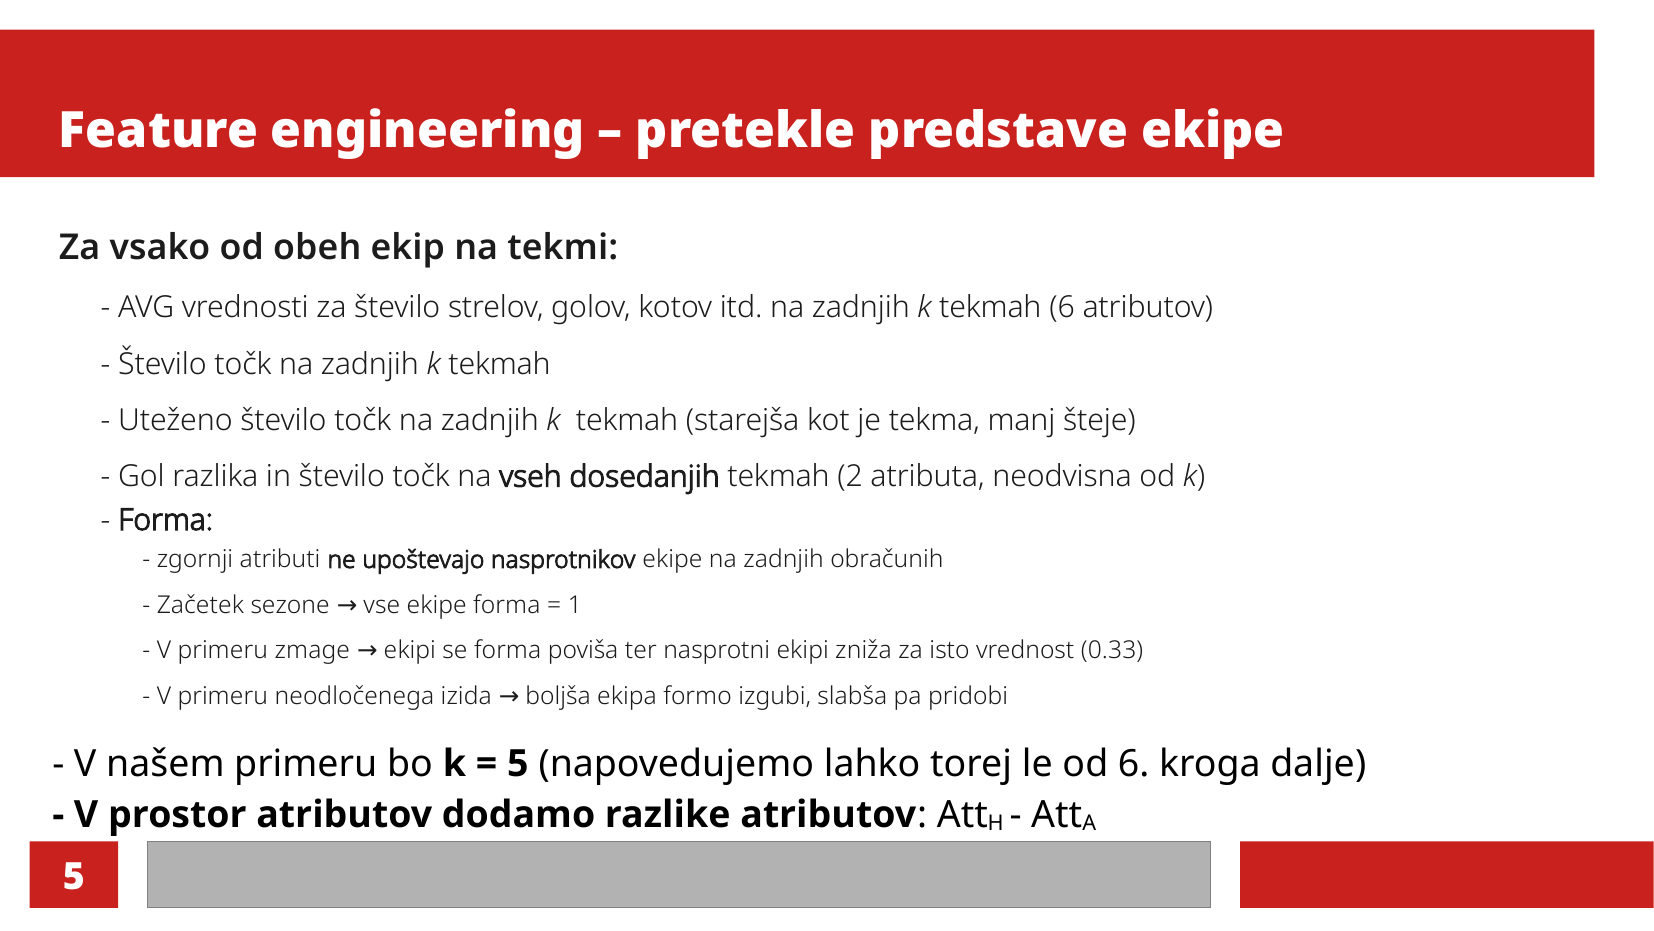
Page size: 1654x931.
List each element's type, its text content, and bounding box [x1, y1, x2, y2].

list Za vsako od obeh ekip na tekmi: - AVG vrednosti za število strelov, golov, kotov itd. na zadnjih k tekmah (6 atributov) - Število točk na zadnjih k tekmah - Uteženo število točk na zadnjih k tekmah (starejša kot je tekma, manj šteje) - Gol razlika in število točk na vseh dosedanjih tekmah (2 atributa, neodvisna od k) - Forma: - zgornji atributi ne upoštevajo nasprotnikov ekipe na zadnjih obračunih - Začetek sezone → vse ekipe forma = 1 - V primeru zmage → ekipi se forma poviša ter nasprotni ekipi zniža za isto vrednost (0.33) - V primeru neodločenega izida → boljša ekipa formo izgubi, slabša pa pridobi [59, 221, 1565, 713]
text_box - V našem primeru bo k = 5 (napovedujemo lahko torej le od 6. kroga dalje) - V prostor atributov dodamo razlike atributov: AttH - AttA [37, 729, 1576, 875]
title Feature engineering – pretekle predstave ekipe [59, 44, 1595, 163]
